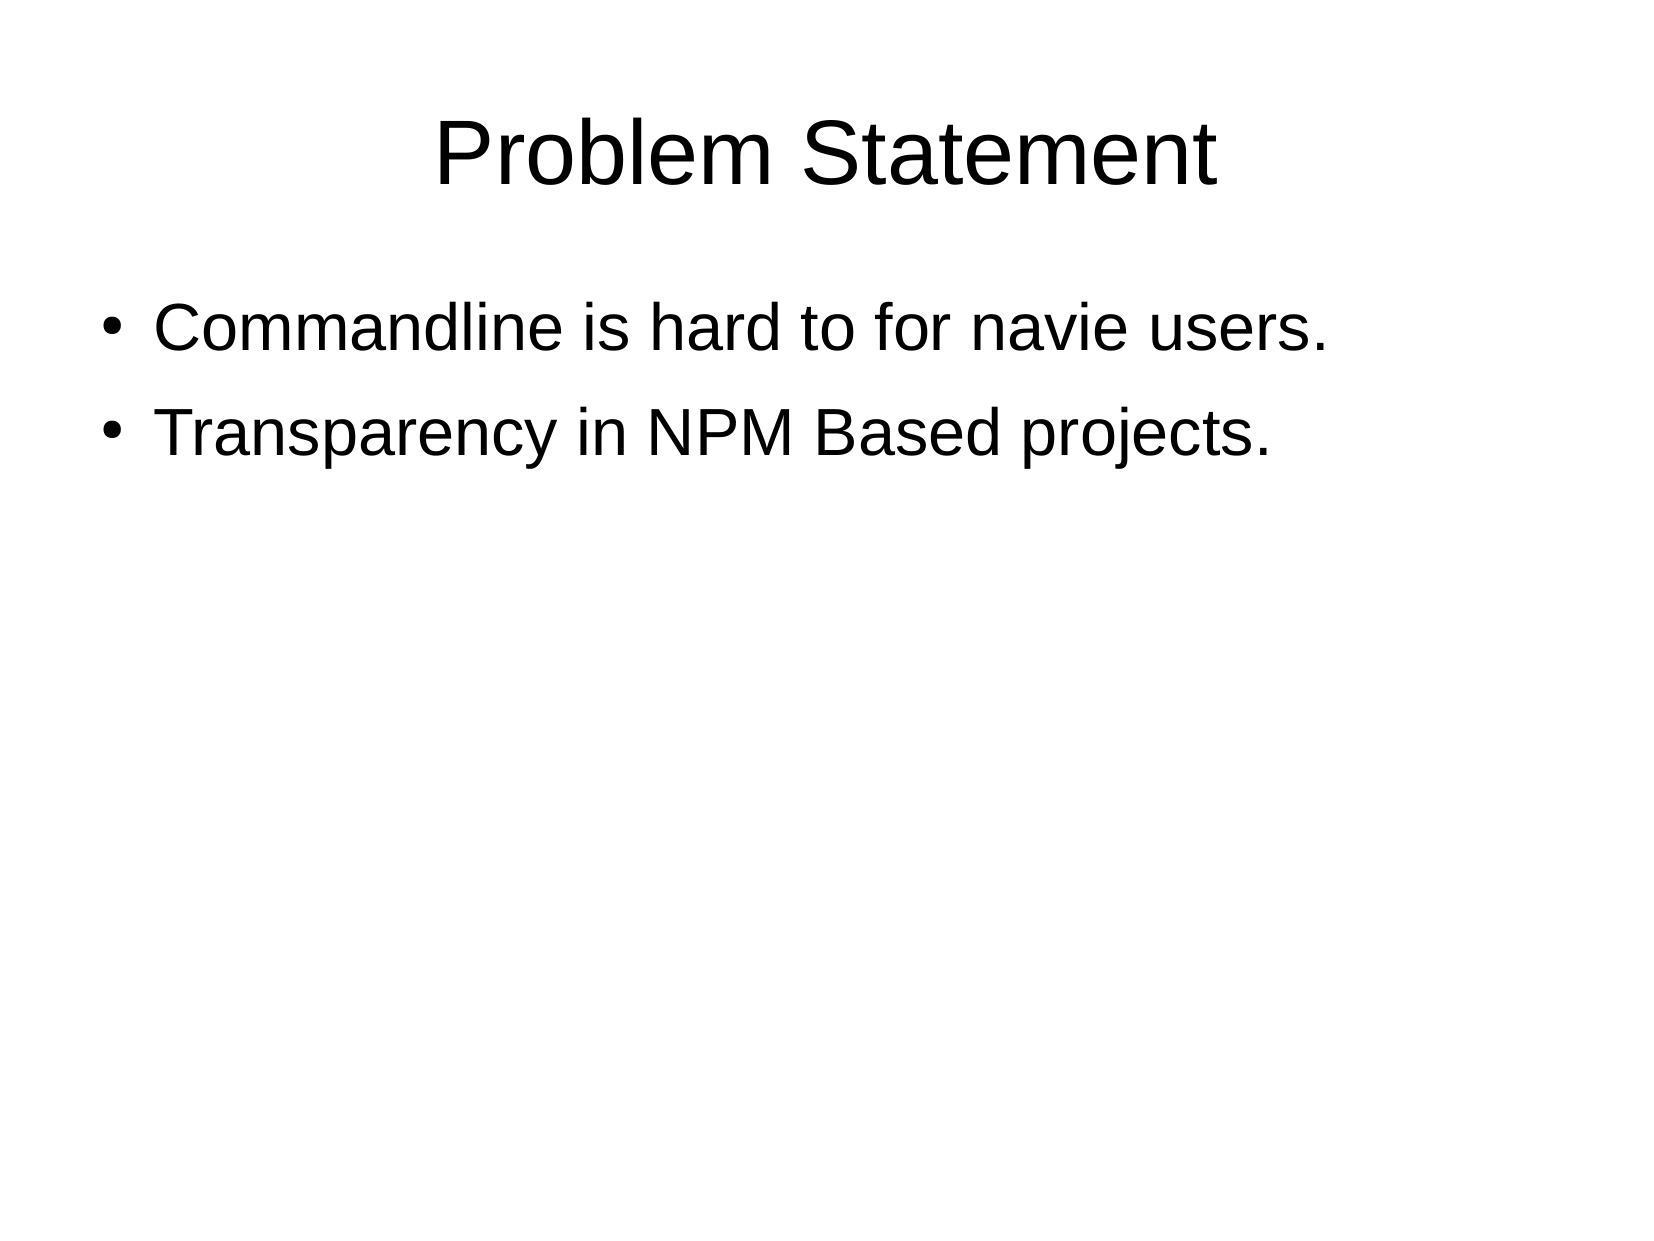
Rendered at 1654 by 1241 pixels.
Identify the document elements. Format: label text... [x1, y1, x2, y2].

list Commandline is hard to for navie users. Transparency in NPM Based projects. [82, 290, 1571, 1010]
title Problem Statement [82, 49, 1571, 257]
